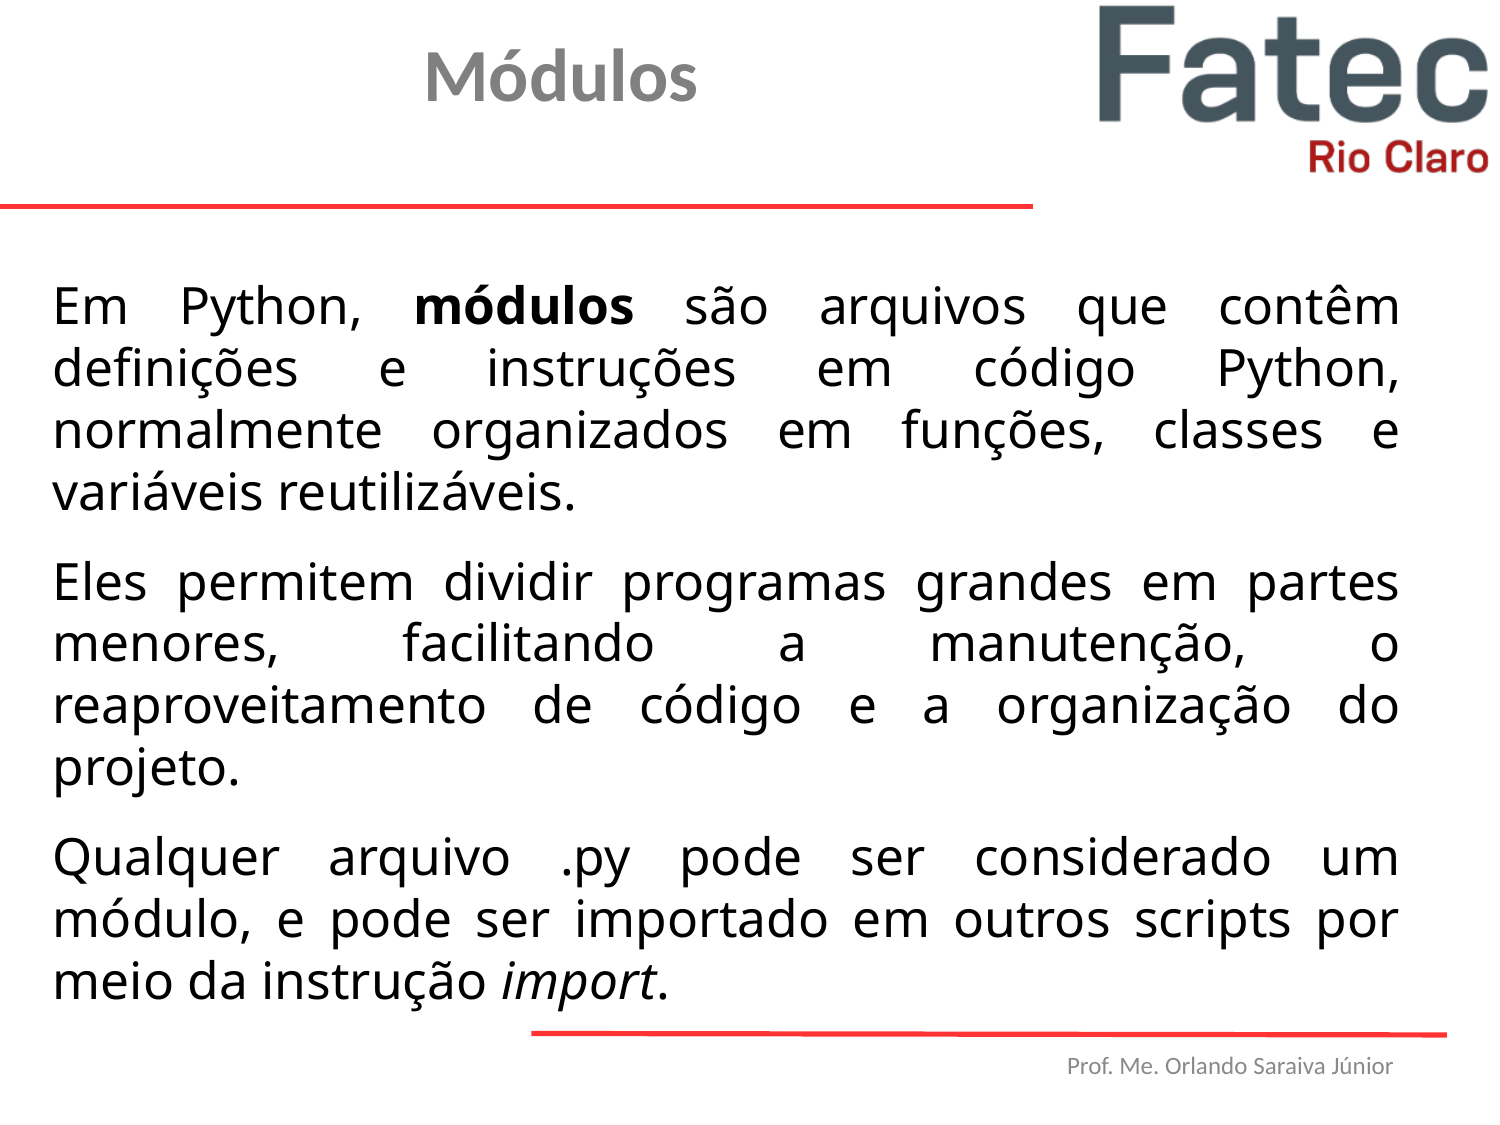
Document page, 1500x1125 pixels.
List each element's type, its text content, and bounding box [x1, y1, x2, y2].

title Módulos [29, 19, 1093, 207]
picture [1095, 0, 1496, 180]
list Em Python, módulos são arquivos que contêm definições e instruções em código Python, normalmente organizados em funções, classes e variáveis reutilizáveis. Eles permitem dividir programas grandes em partes menores, facilitando a manutenção, o reaproveitamento de código e a organização do projeto. Qualquer arquivo .py pode ser considerado um módulo, e pode ser importado em outros scripts por meio da instrução import. [37, 265, 1418, 1019]
